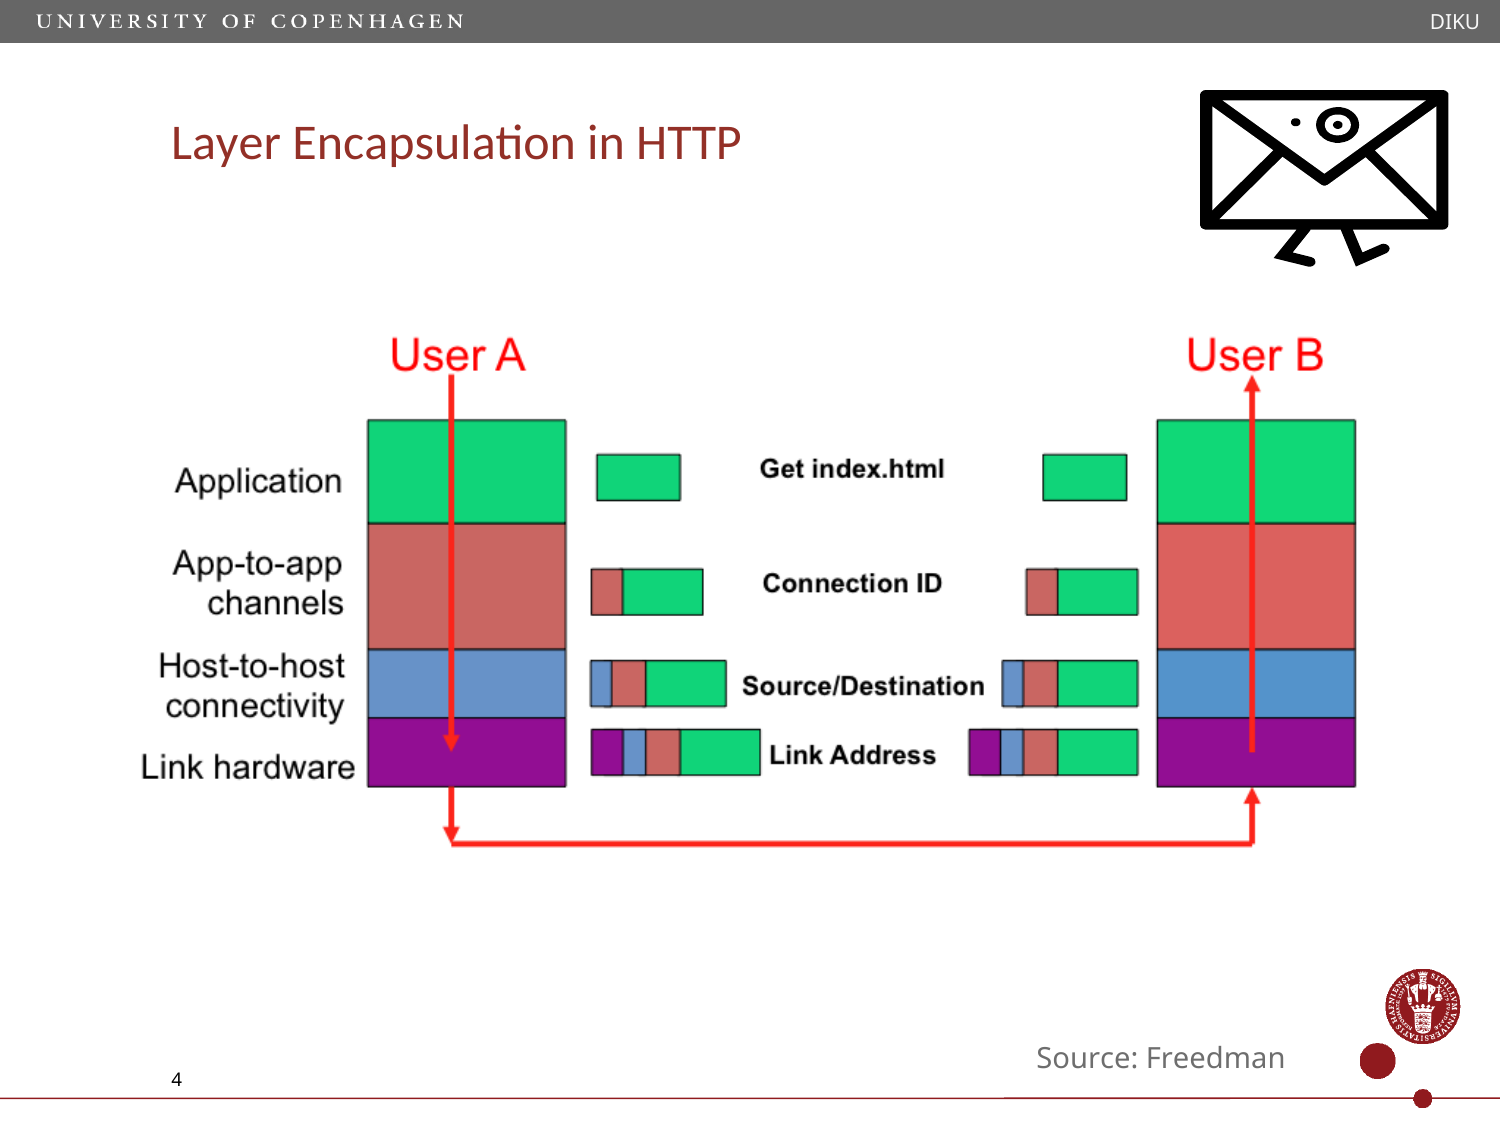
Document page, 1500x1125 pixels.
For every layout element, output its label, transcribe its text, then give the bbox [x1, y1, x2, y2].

picture [1200, 90, 1449, 268]
picture [123, 318, 1377, 870]
text_box Layer Encapsulation in HTTP [171, 75, 1329, 171]
picture [0, 910, 1500, 1122]
text_box <number> [171, 1067, 522, 1092]
text_box DIKU [469, 0, 1495, 43]
text_box Source: Freedman [1021, 1031, 1341, 1083]
